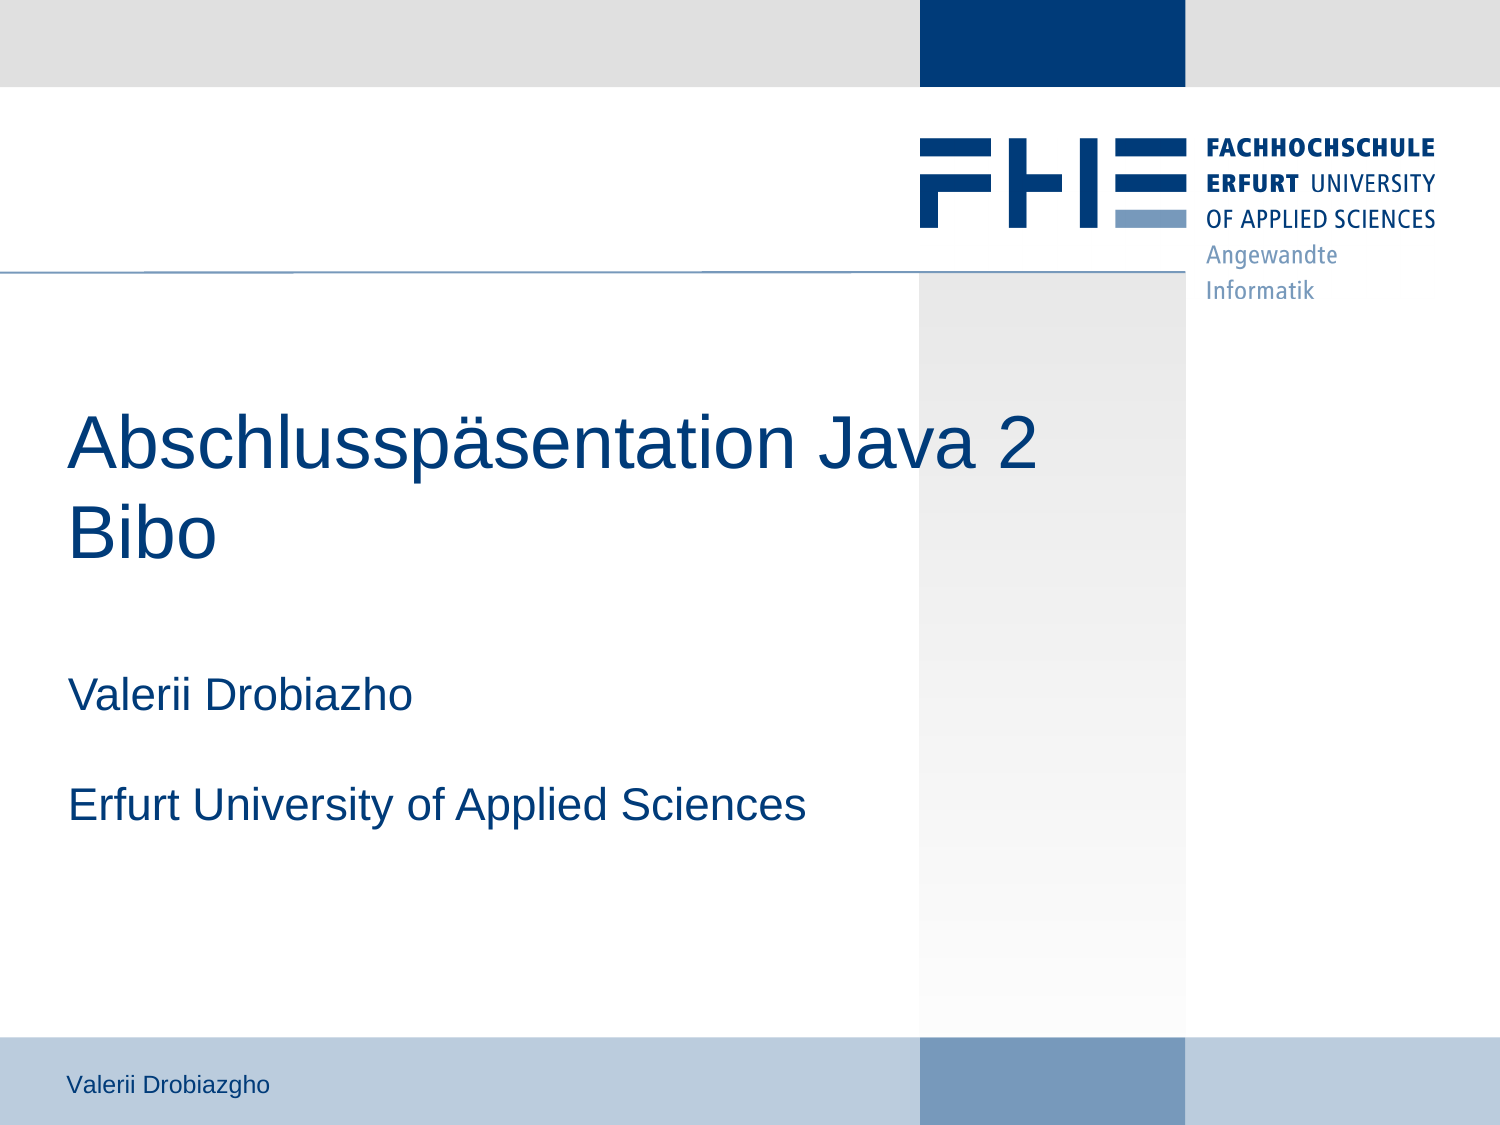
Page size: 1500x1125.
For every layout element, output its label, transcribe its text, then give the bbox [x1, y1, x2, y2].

text_box Valerii Drobiazgho [51, 1060, 916, 1107]
picture [920, 138, 1435, 299]
subtitle Valerii Drobiazho Erfurt University of Applied Sciences [53, 657, 1471, 976]
title Abschlusspäsentation Java 2 Bibo [53, 345, 1471, 622]
